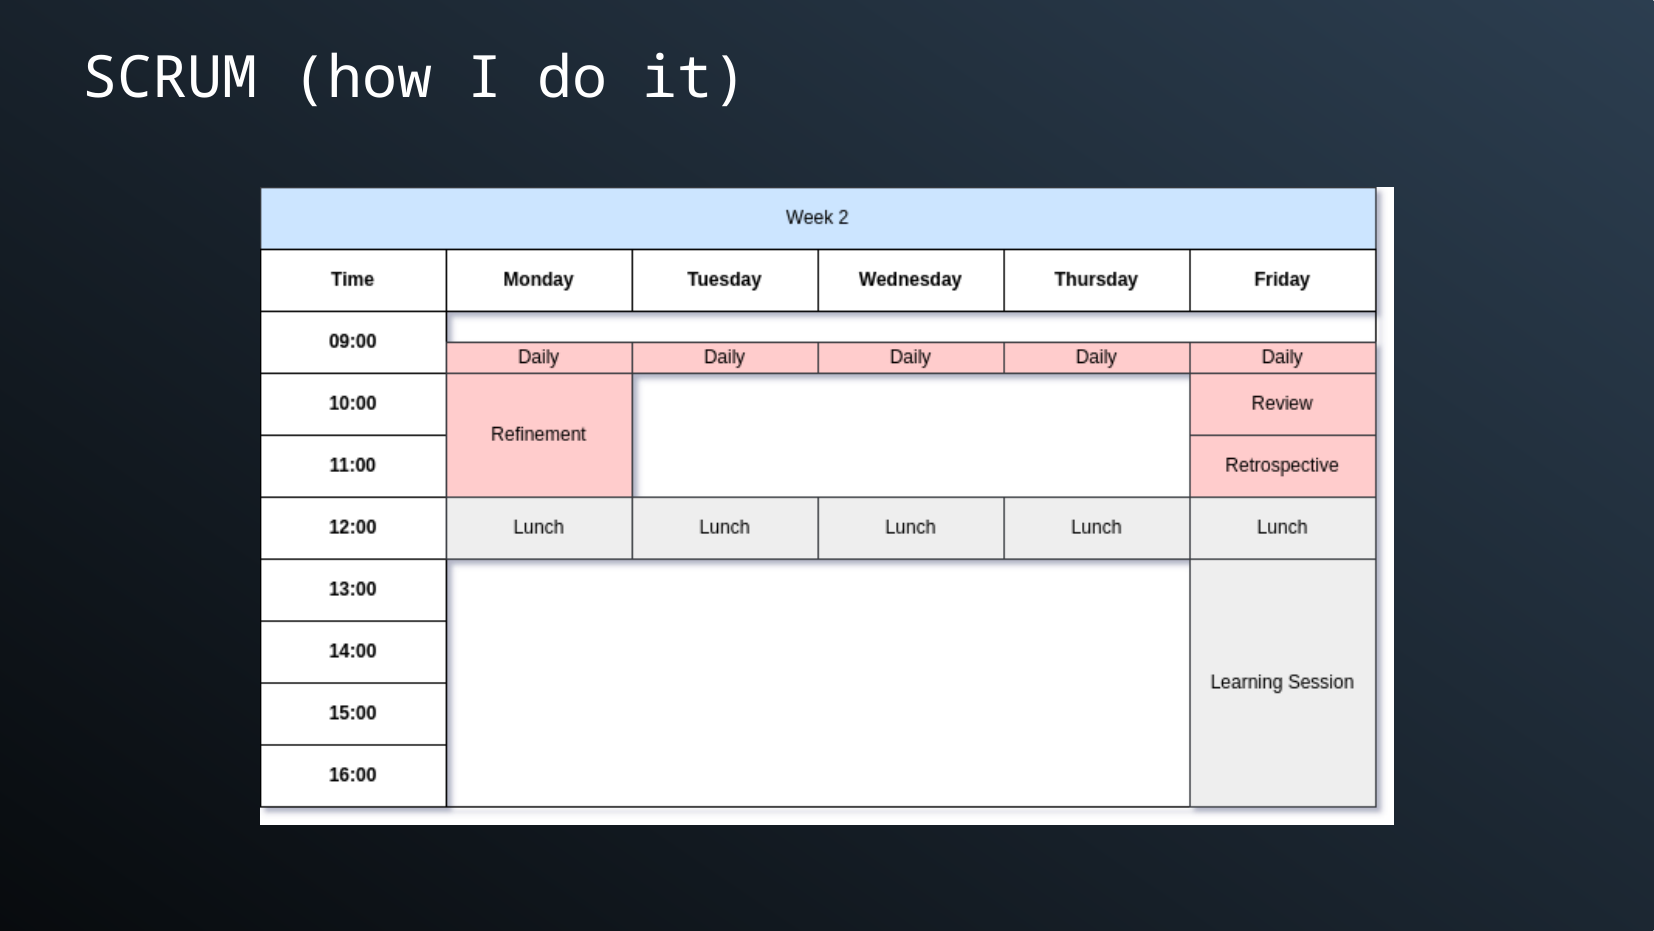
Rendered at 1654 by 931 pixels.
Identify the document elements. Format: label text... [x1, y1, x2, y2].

title SCRUM (how I do it) [82, 37, 1388, 113]
picture [260, 187, 1394, 825]
